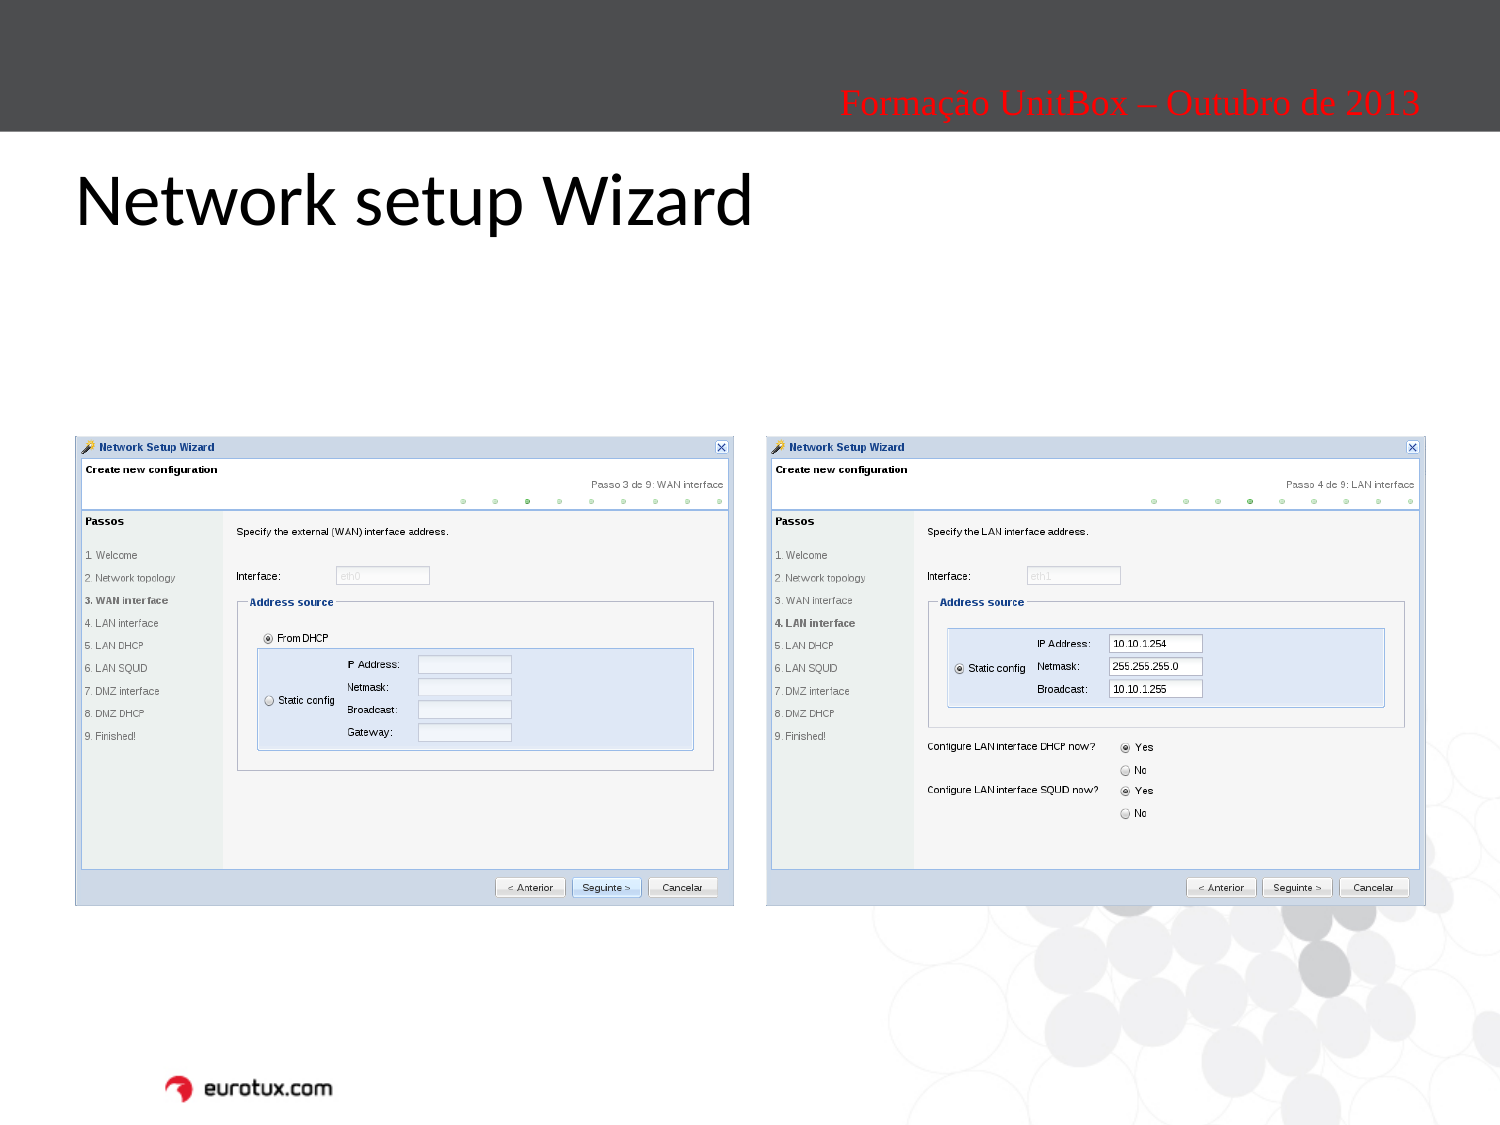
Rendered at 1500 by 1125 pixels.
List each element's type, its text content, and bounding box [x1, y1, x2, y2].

title Network setup Wizard [75, 112, 1425, 301]
picture [0, 0, 1500, 1125]
